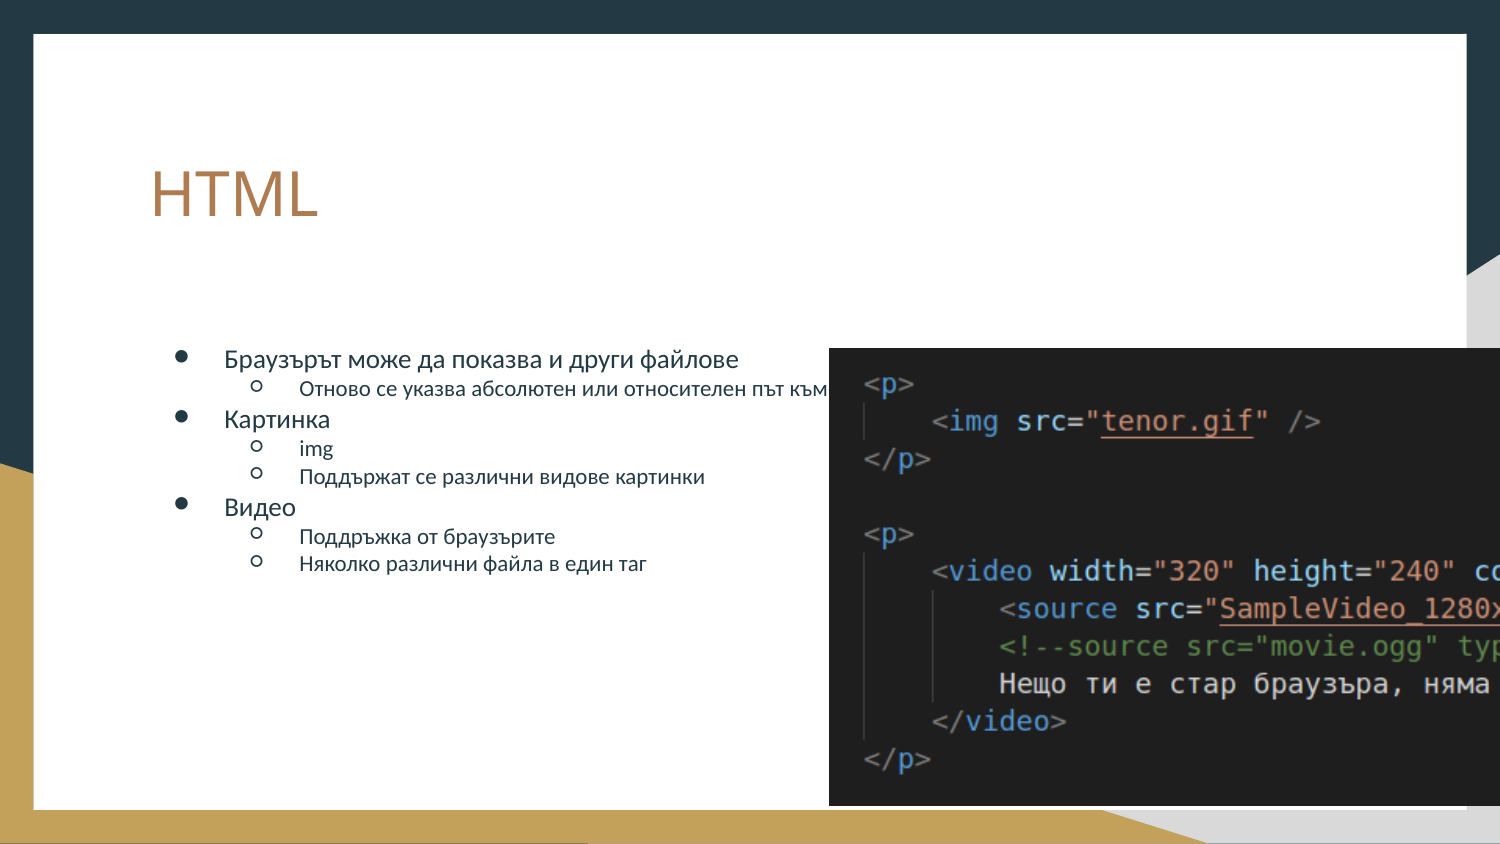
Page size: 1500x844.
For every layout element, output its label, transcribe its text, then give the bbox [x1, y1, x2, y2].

list Браузърът може да показва и други файлове Отново се указва абсолютен или относителен път към файла Картинка img Поддържат се различни видове картинки Видео Поддръжка от браузърите Няколко различни файла в един таг [134, 326, 1366, 729]
picture [829, 348, 1500, 806]
title HTML [134, 138, 1366, 296]
